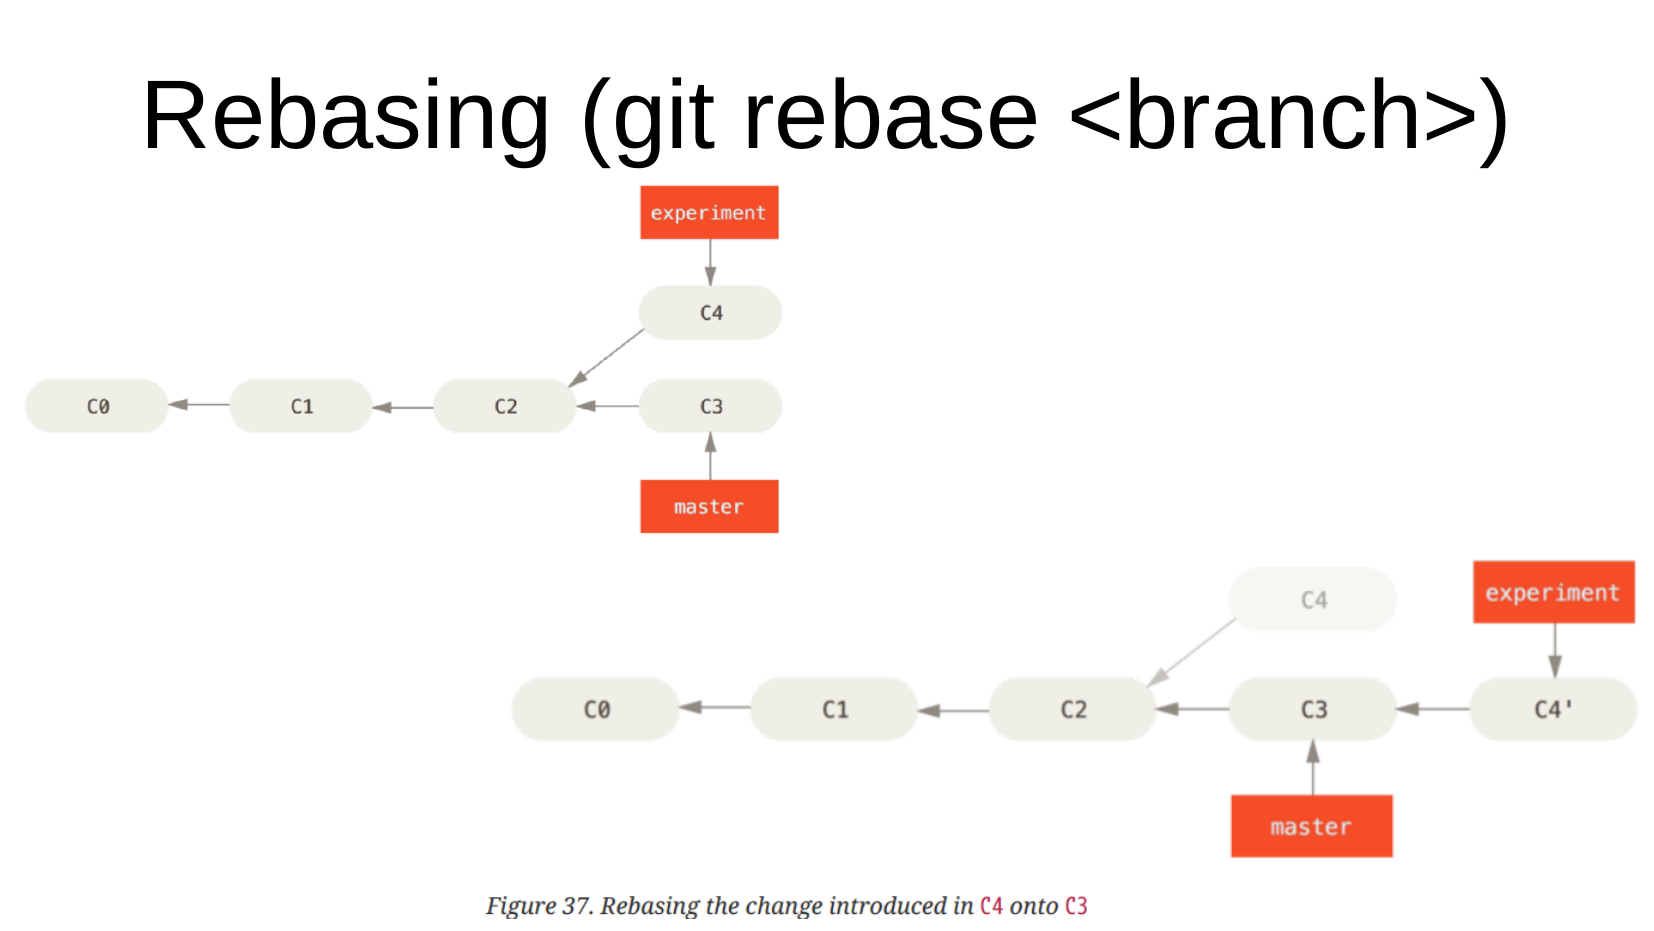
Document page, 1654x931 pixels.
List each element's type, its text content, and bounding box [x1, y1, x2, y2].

picture [14, 179, 796, 538]
picture [480, 554, 1639, 919]
title Rebasing (git rebase <branch>) [82, 37, 1571, 193]
